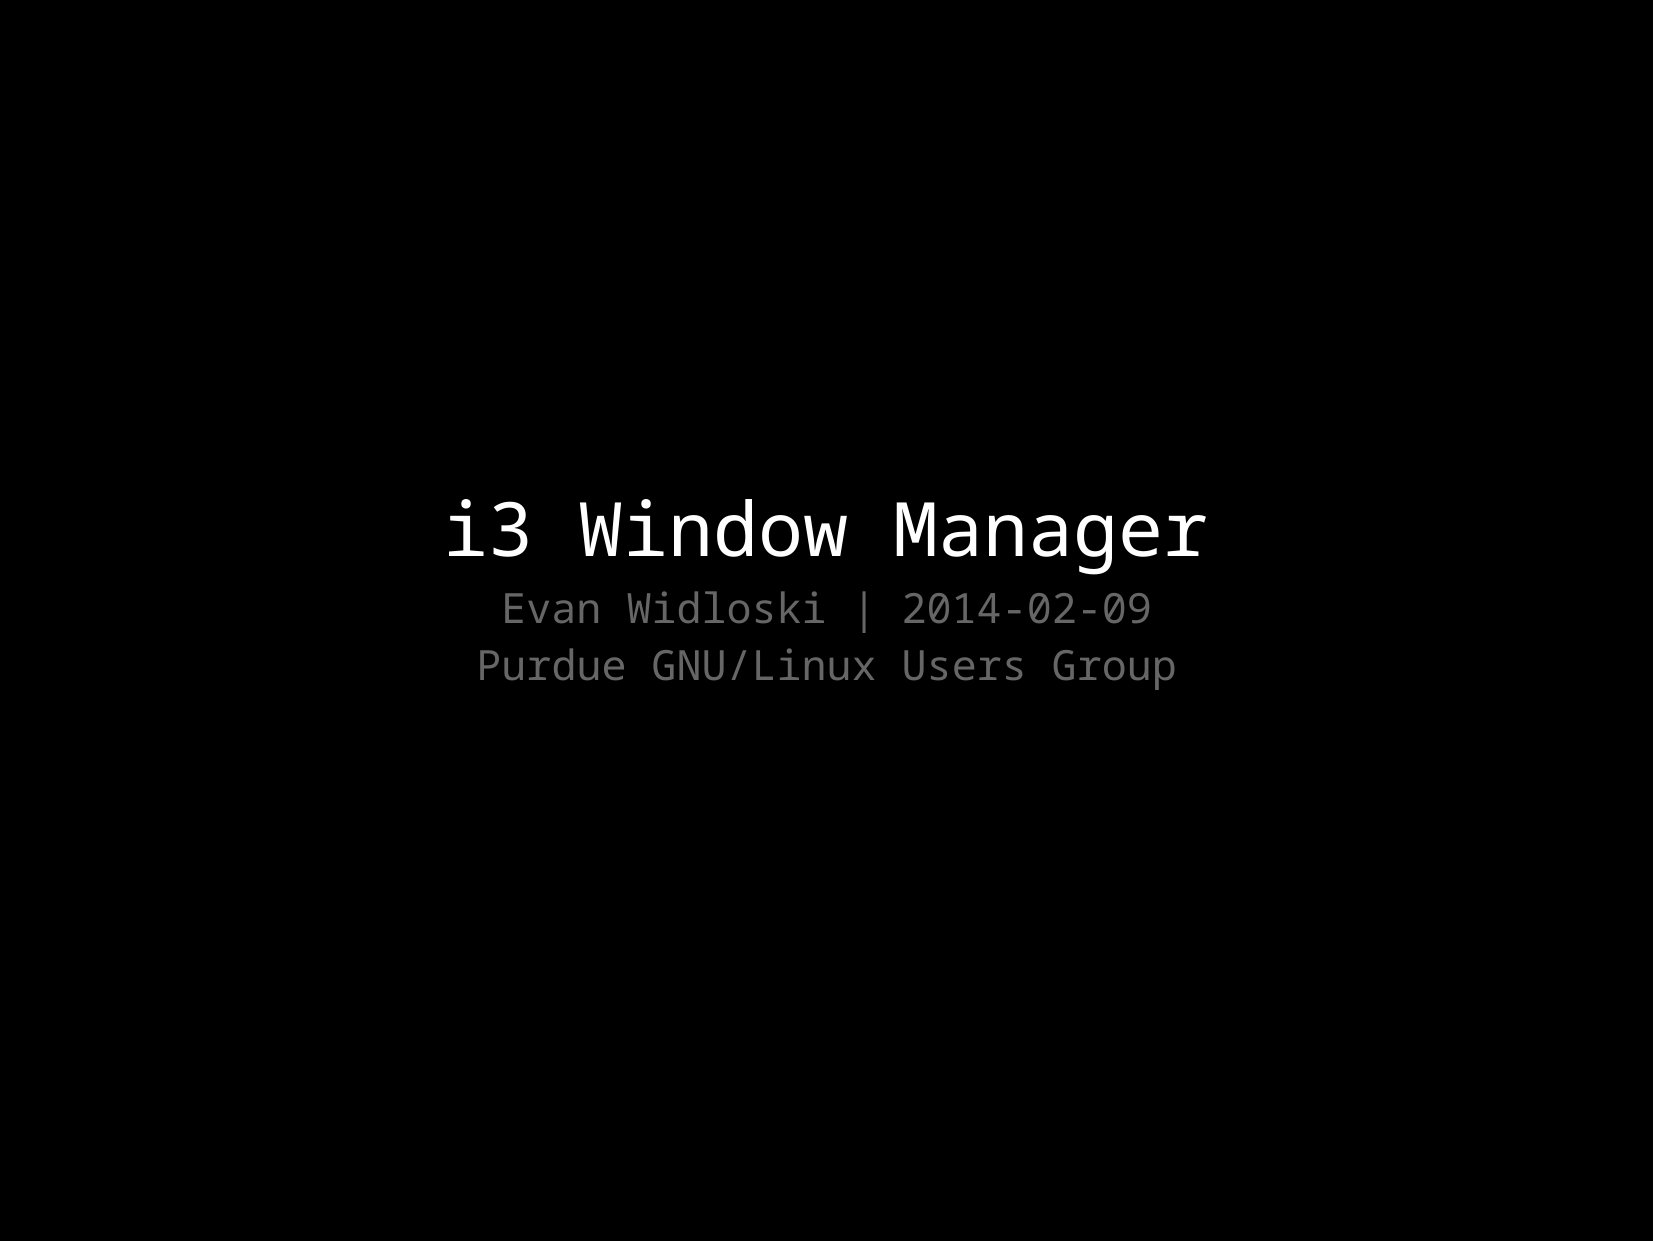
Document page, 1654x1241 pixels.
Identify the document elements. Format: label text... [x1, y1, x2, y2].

subtitle i3 Window Manager Evan Widloski | 2014-02-09 Purdue GNU/Linux Users Group [82, 225, 1571, 945]
